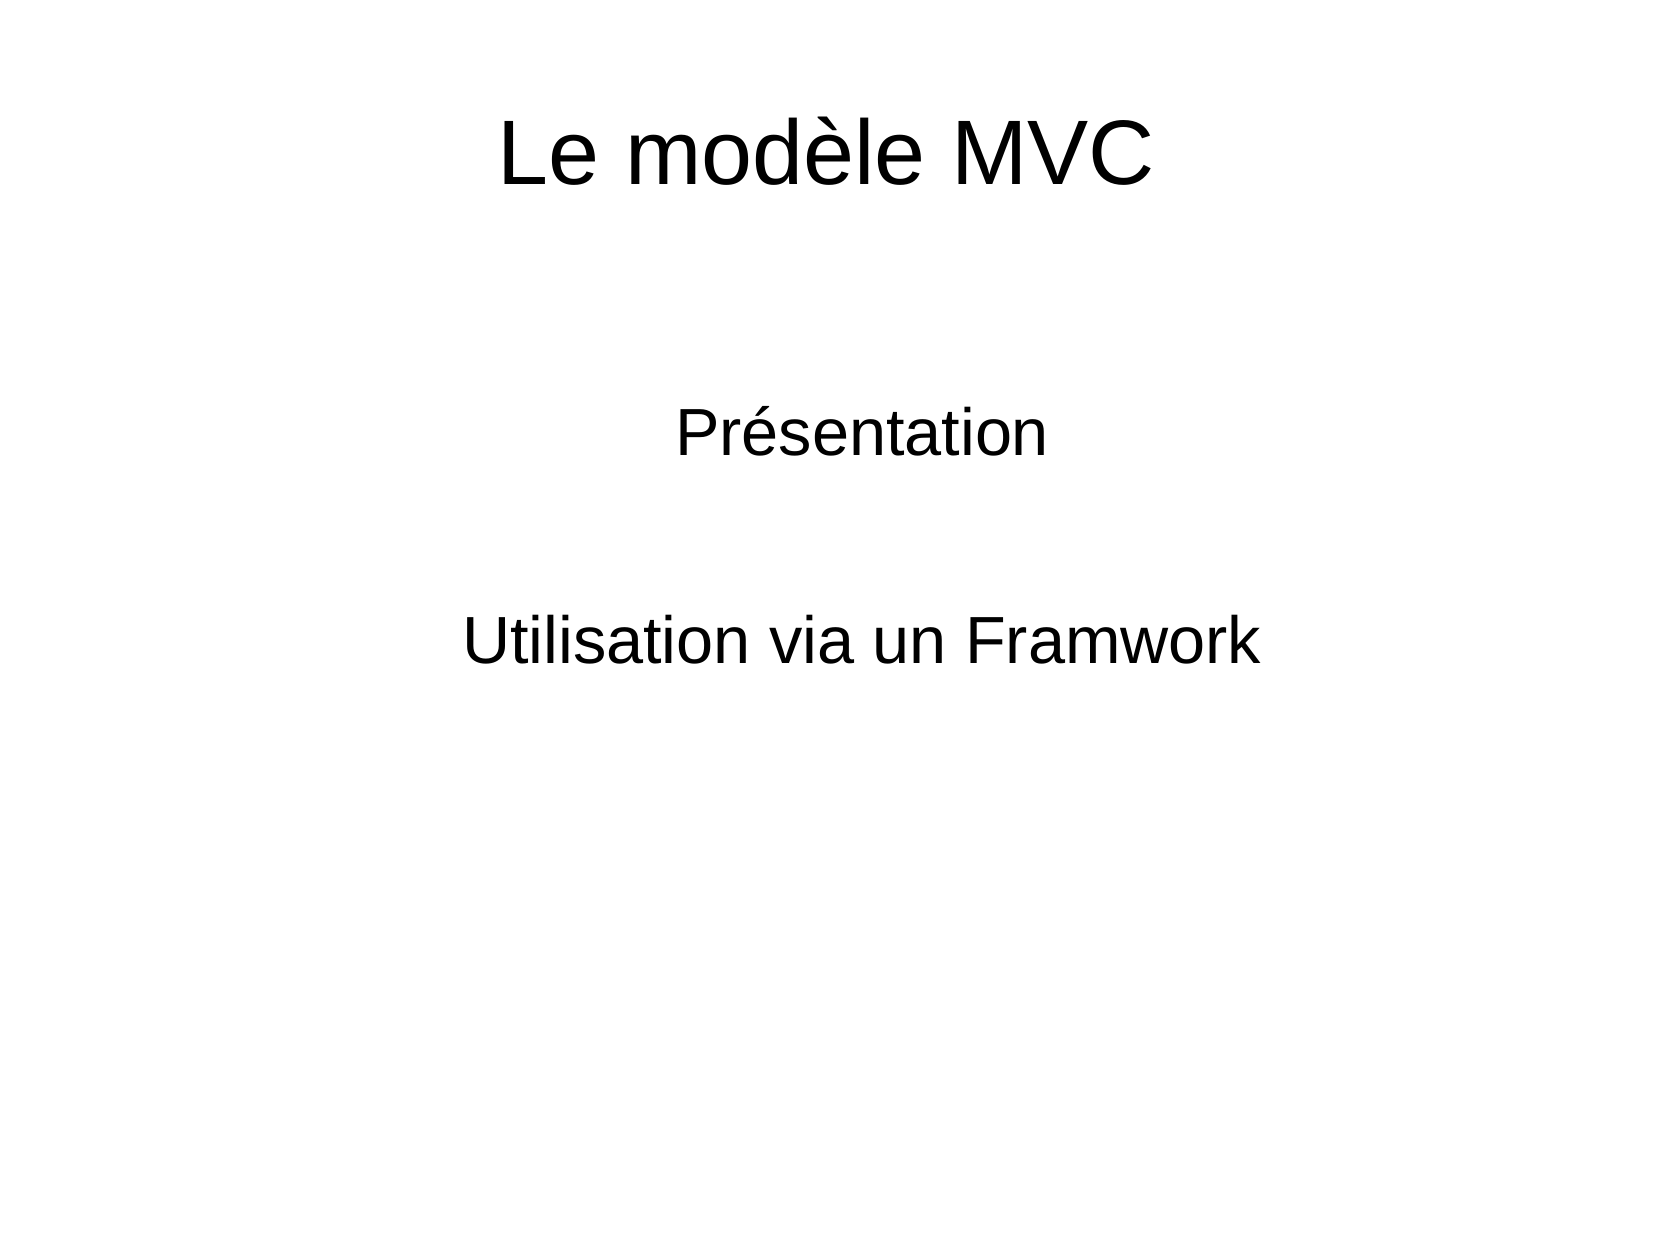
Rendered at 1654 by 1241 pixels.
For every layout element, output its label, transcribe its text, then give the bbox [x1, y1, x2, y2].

list Présentation Utilisation via un Framwork [82, 290, 1571, 1109]
title Le modèle MVC [82, 49, 1571, 257]
